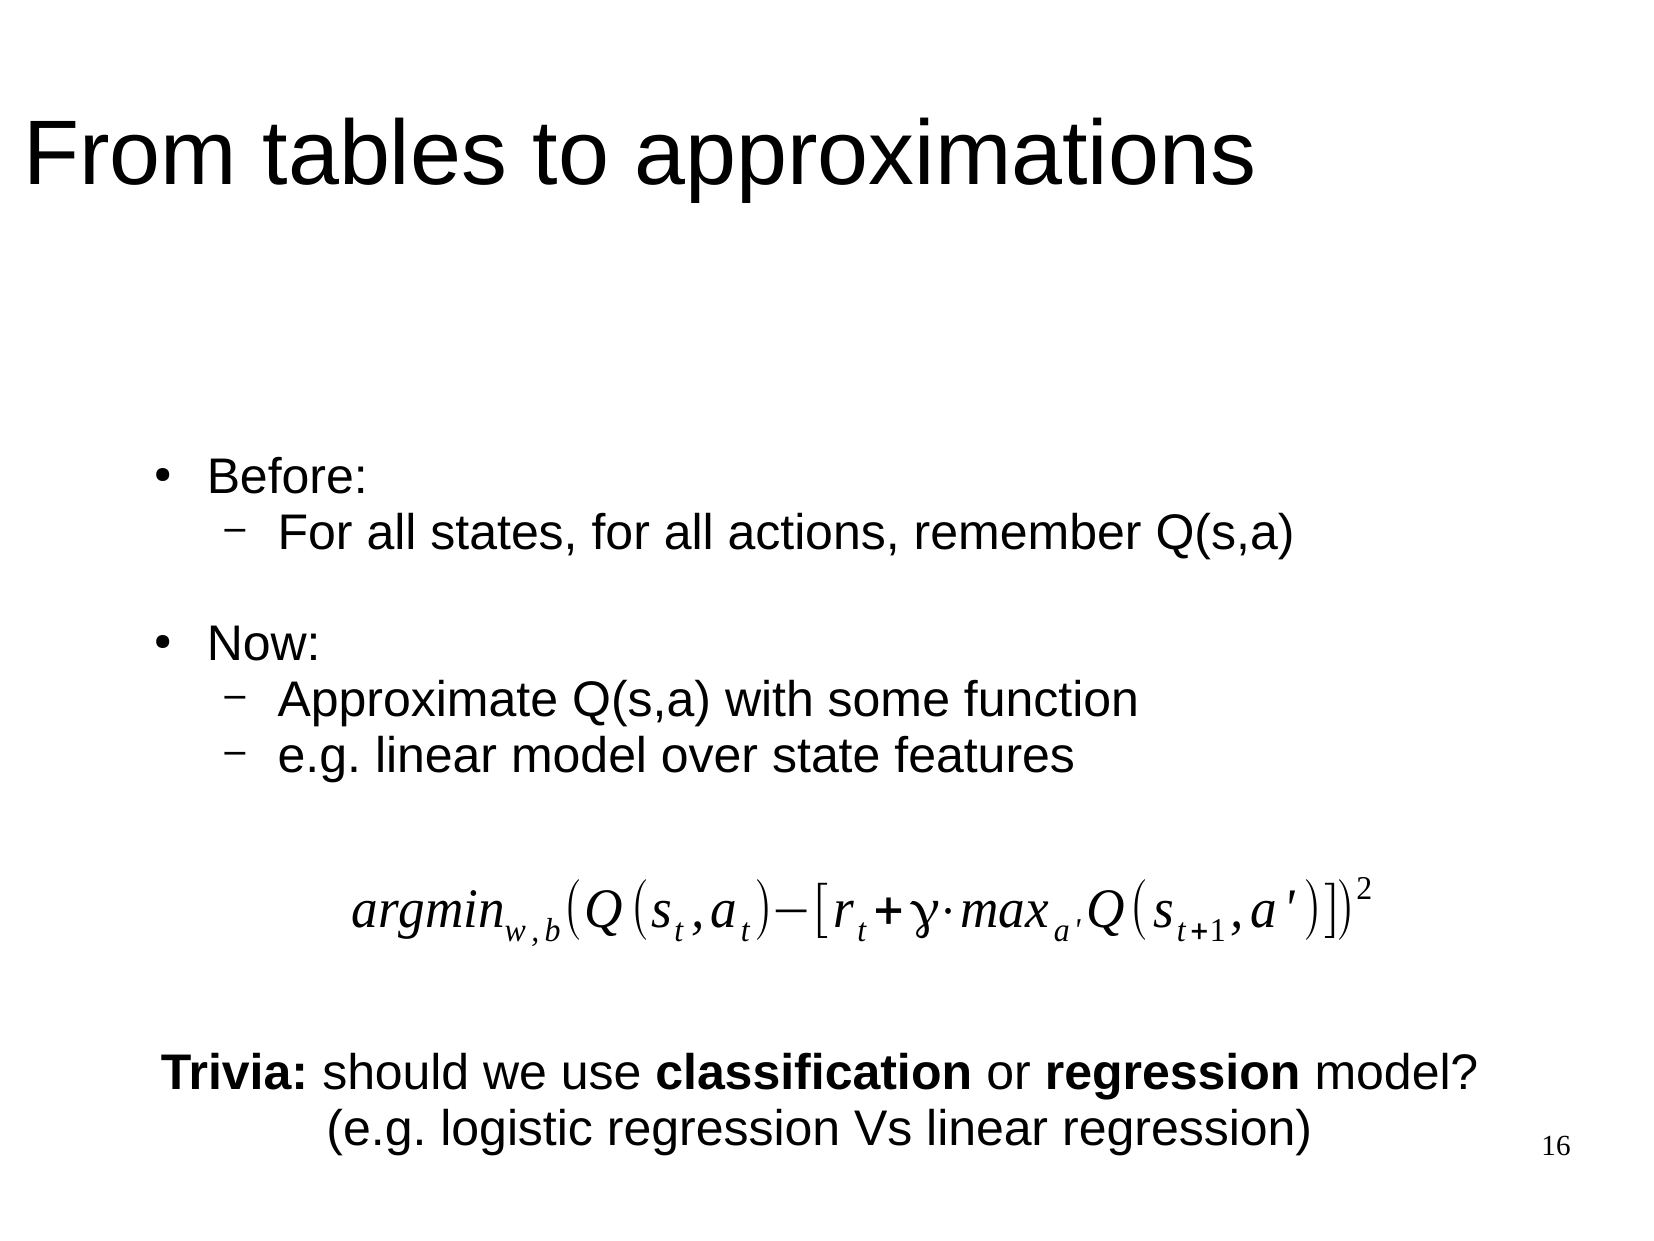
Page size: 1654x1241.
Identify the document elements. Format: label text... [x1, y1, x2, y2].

title From tables to approximations [23, 49, 1512, 257]
text_box Before: For all states, for all actions, remember Q(s,a) Now: Approximate Q(s,a) with some function e.g. linear model over state features [121, 440, 1441, 794]
chart [338, 867, 1384, 947]
text_box Trivia: should we use classification or regression model? (e.g. logistic regression Vs linear regression) [0, 1036, 1548, 1165]
